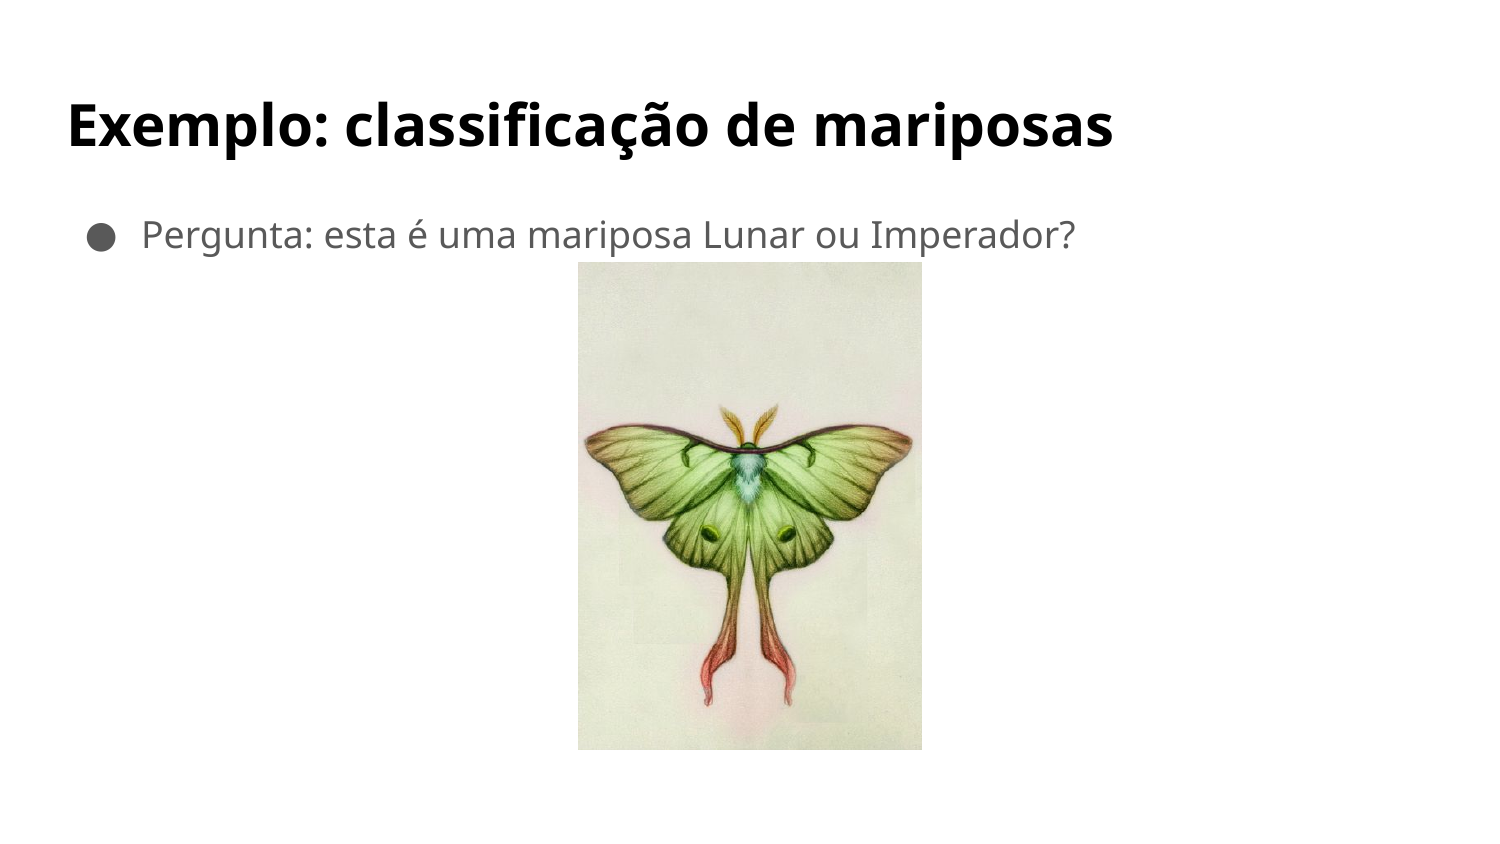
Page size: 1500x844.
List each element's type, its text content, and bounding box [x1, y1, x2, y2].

list Pergunta: esta é uma mariposa Lunar ou Imperador? [51, 189, 1449, 750]
picture [578, 262, 922, 750]
title Exemplo: classificação de mariposas [51, 72, 1449, 167]
